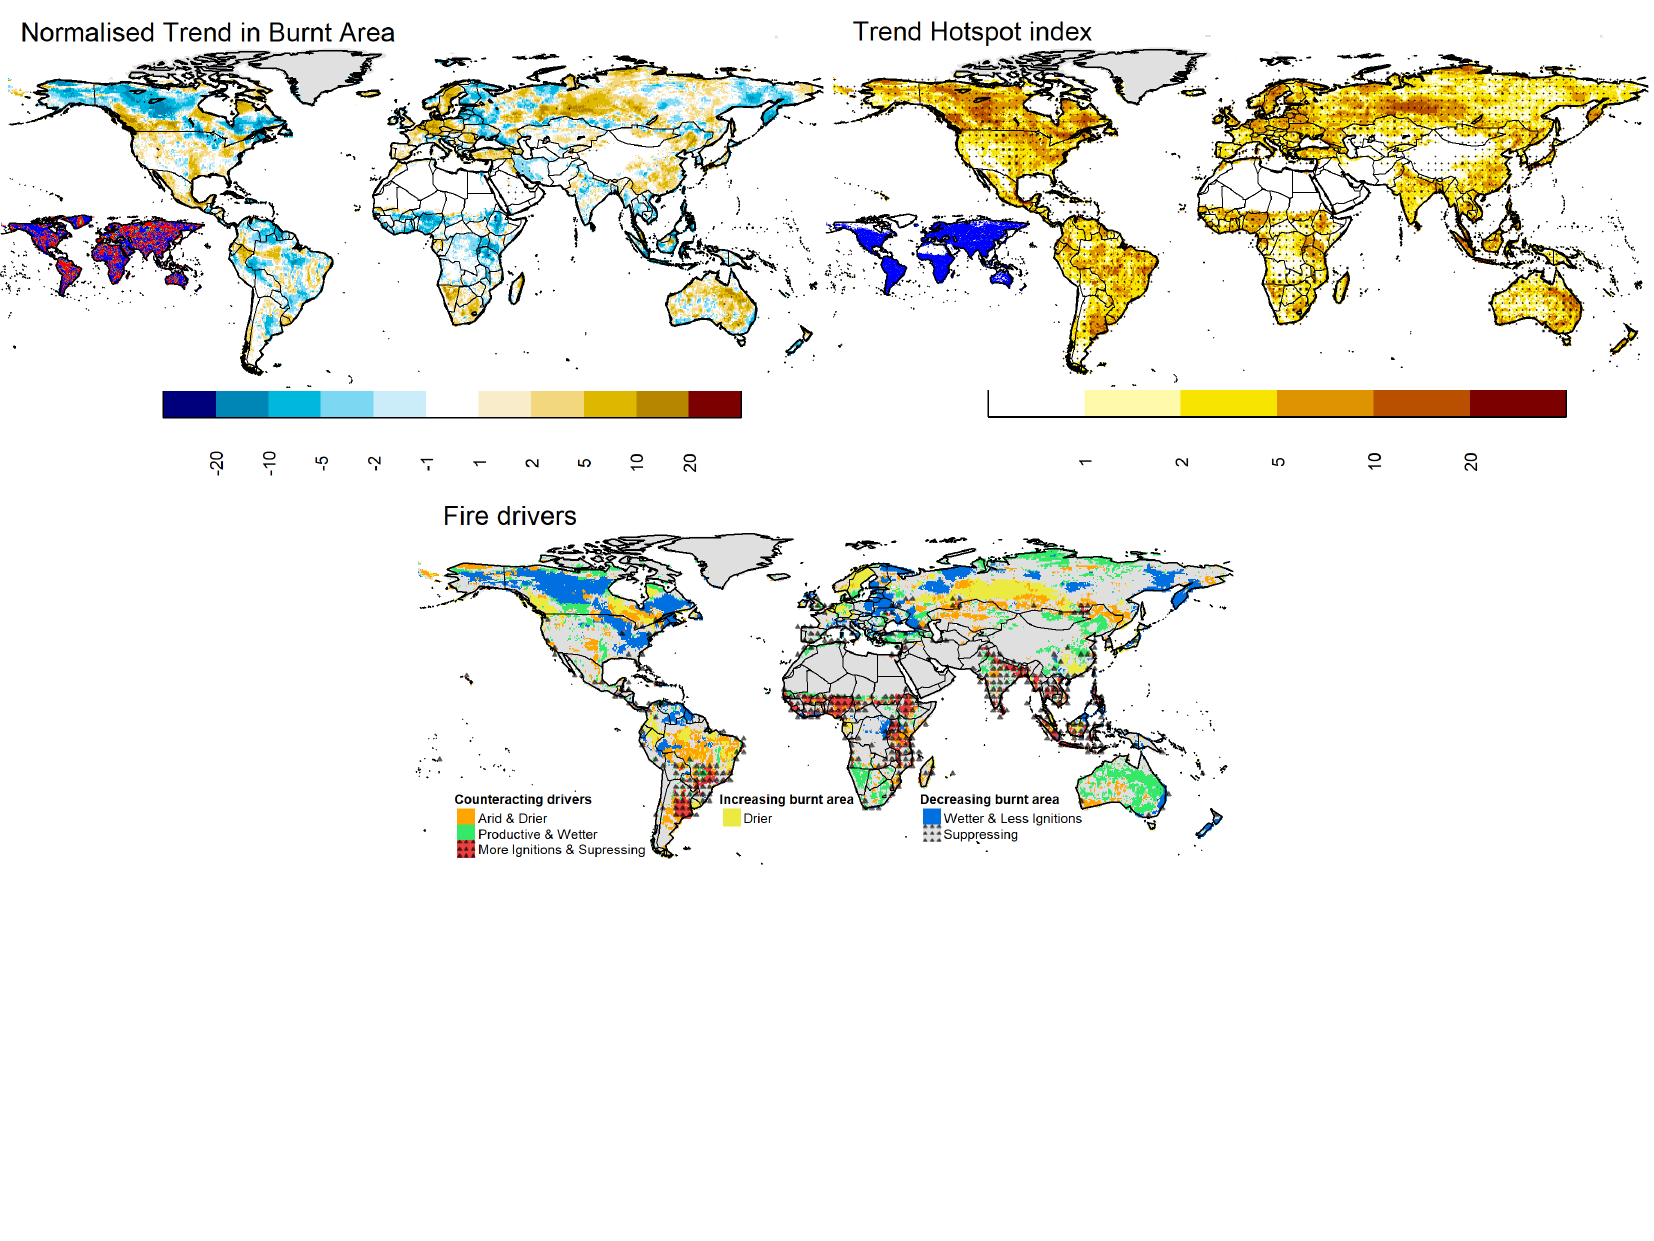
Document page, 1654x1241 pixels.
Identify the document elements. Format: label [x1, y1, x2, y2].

picture [0, 5, 1649, 875]
